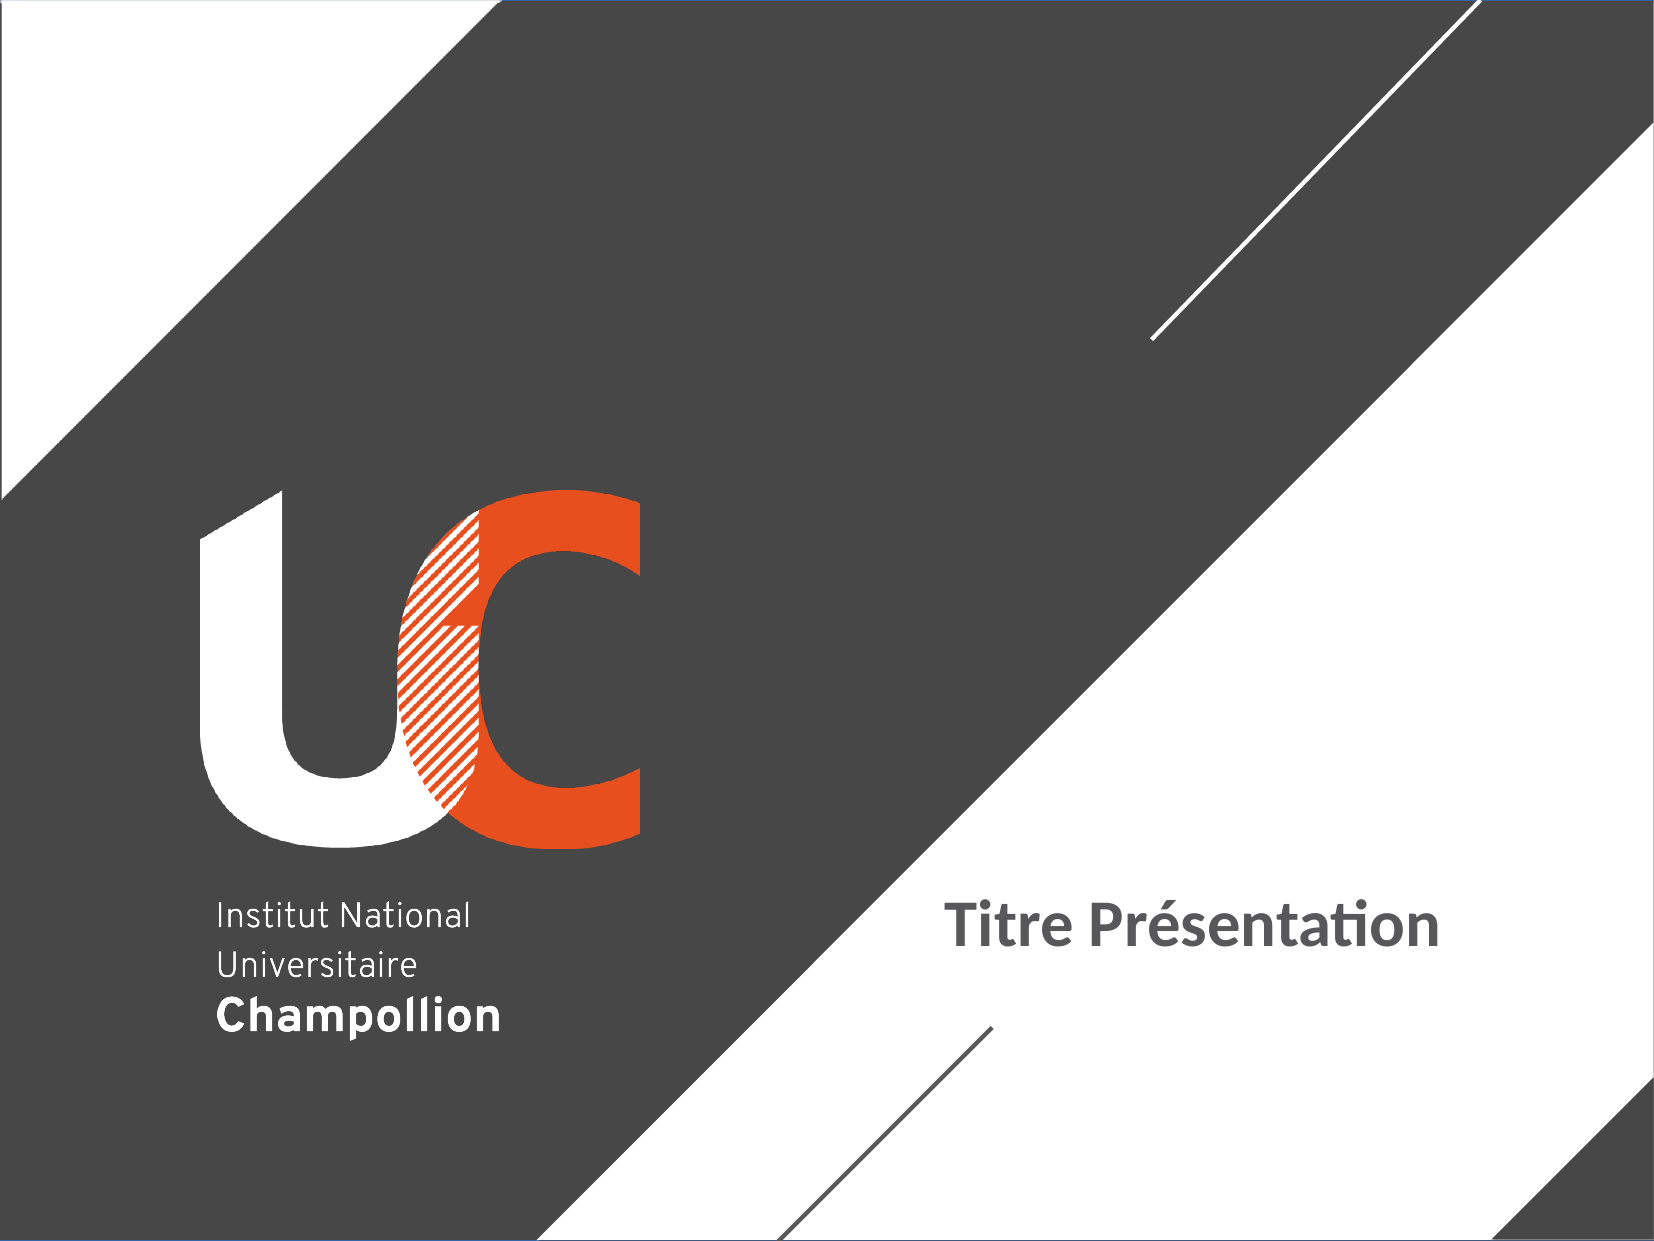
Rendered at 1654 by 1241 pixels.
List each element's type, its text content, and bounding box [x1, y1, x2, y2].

picture [217, 901, 499, 1041]
title Titre Présentation [944, 826, 1625, 1034]
picture [0, 0, 640, 849]
